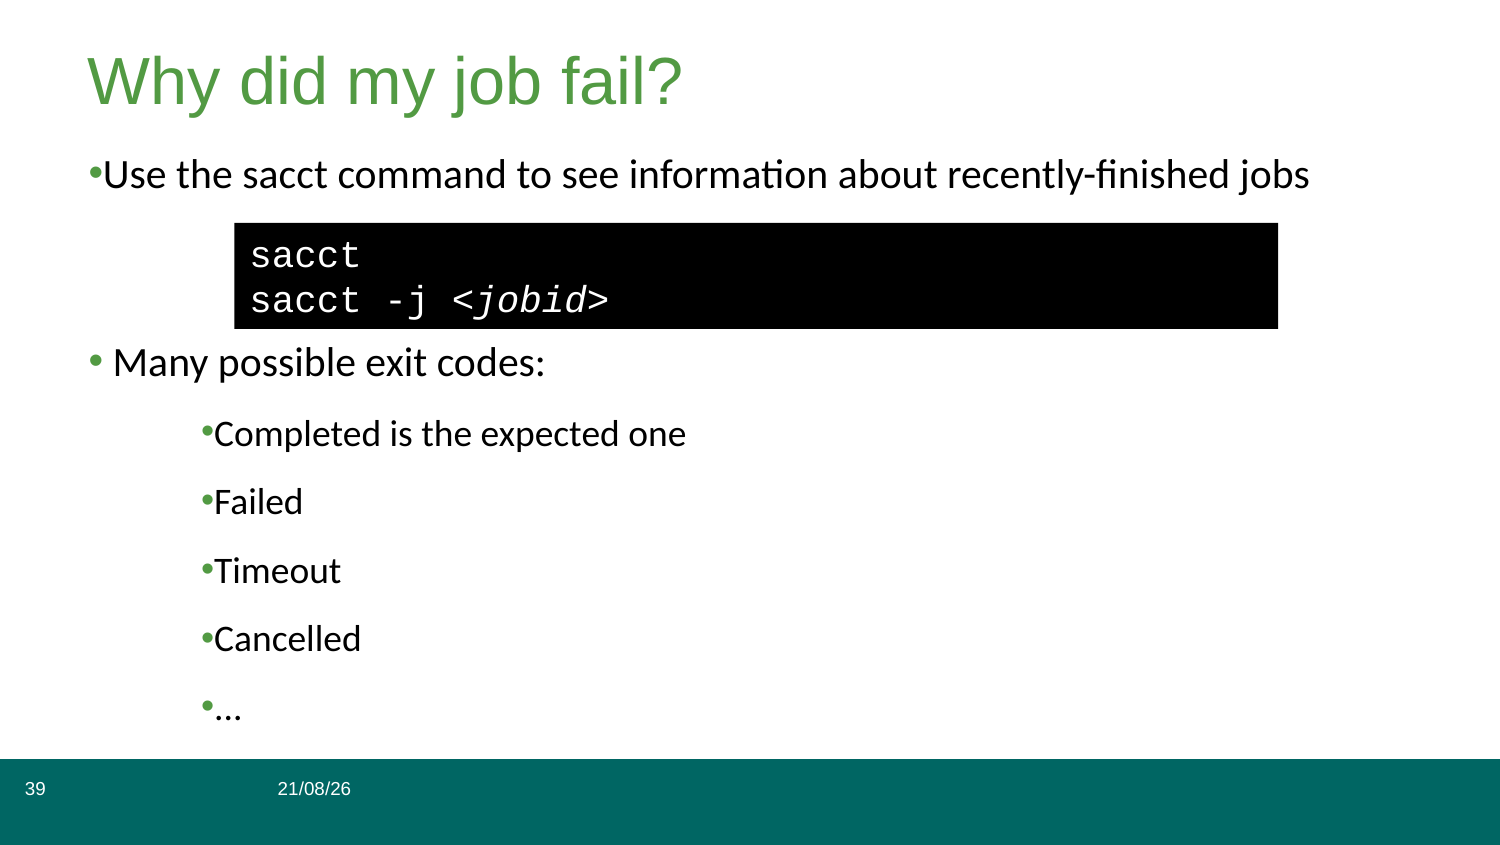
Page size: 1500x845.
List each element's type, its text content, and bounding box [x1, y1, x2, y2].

list Use the sacct command to see information about recently-finished jobs Many possible exit codes: Completed is the expected one Failed Timeout Cancelled ... [88, 147, 1427, 804]
title Why did my job fail? [87, 37, 1426, 132]
text_box sacct sacct -j <jobid> [234, 222, 1279, 329]
text_box <number> [24, 776, 76, 799]
